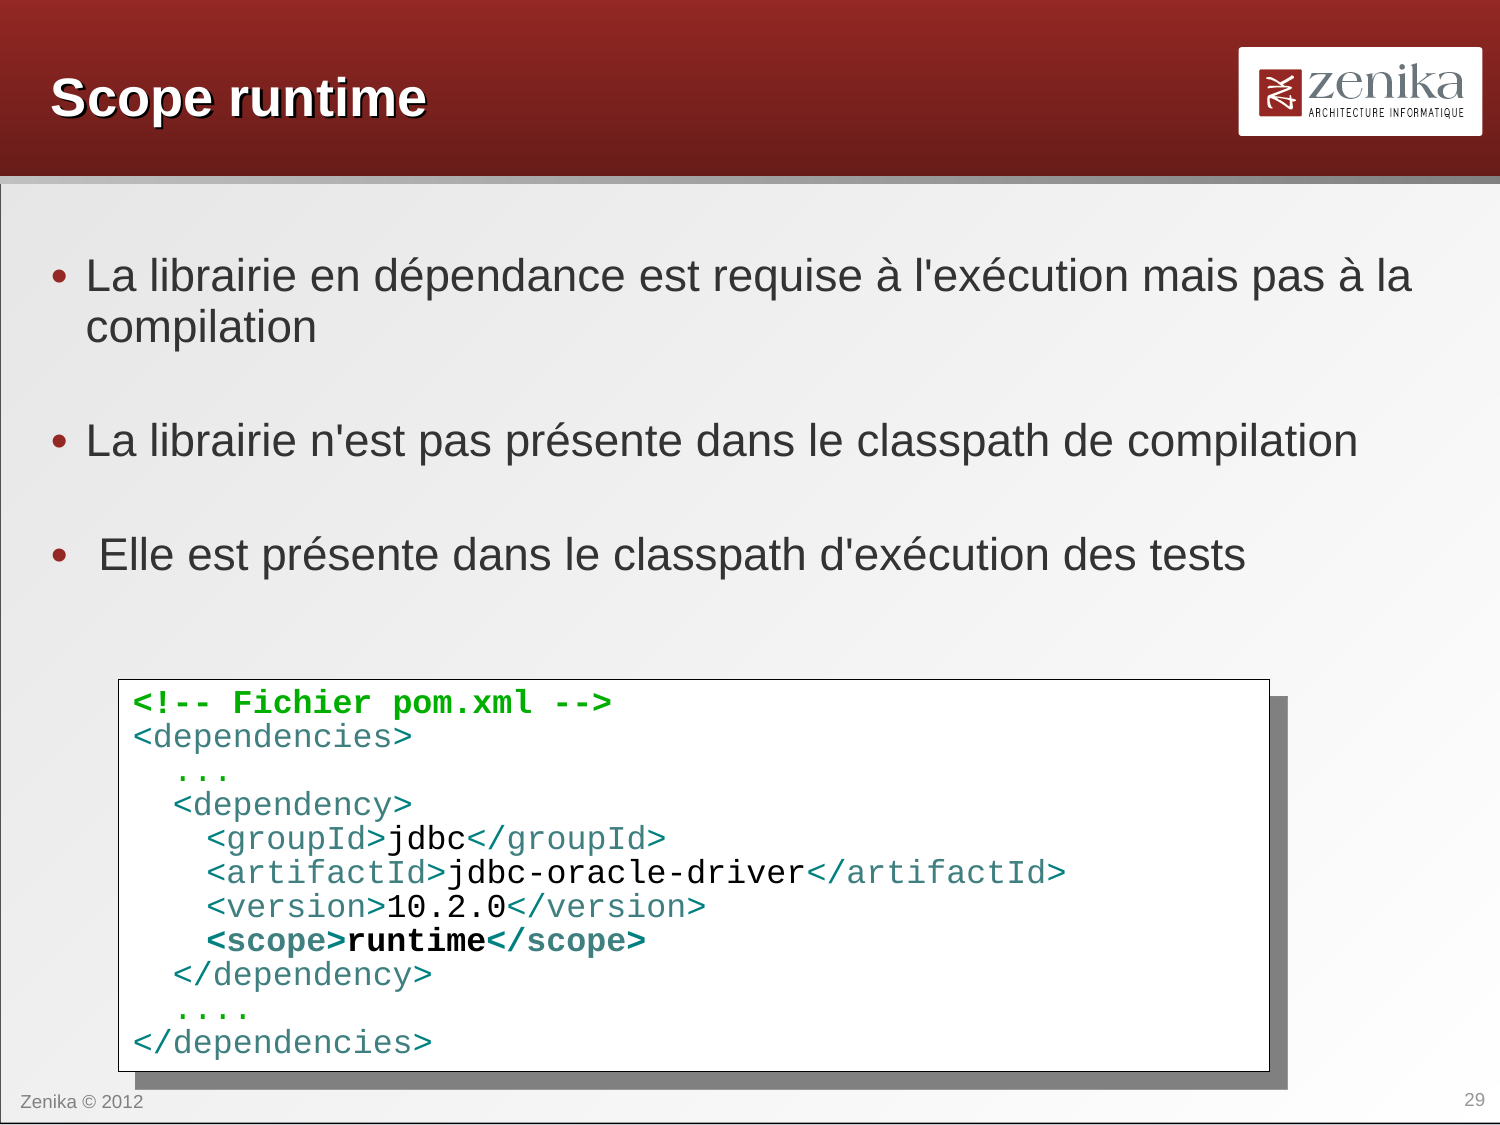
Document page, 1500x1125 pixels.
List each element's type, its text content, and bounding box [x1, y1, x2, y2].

list La librairie en dépendance est requise à l'exécution mais pas à la compilation La librairie n'est pas présente dans le classpath de compilation Elle est présente dans le classpath d'exécution des tests [50, 249, 1435, 1079]
picture [1257, 58, 1464, 125]
title Scope runtime [50, 15, 1206, 180]
text_box <!-- Fichier pom.xml --> <dependencies> ... <dependency> <groupId>jdbc</groupId> <artifactId>jdbc-oracle-driver</artifactId> <version>10.2.0</version> <scope>runtime</scope> </dependency> .... </dependencies> [118, 679, 1270, 1072]
